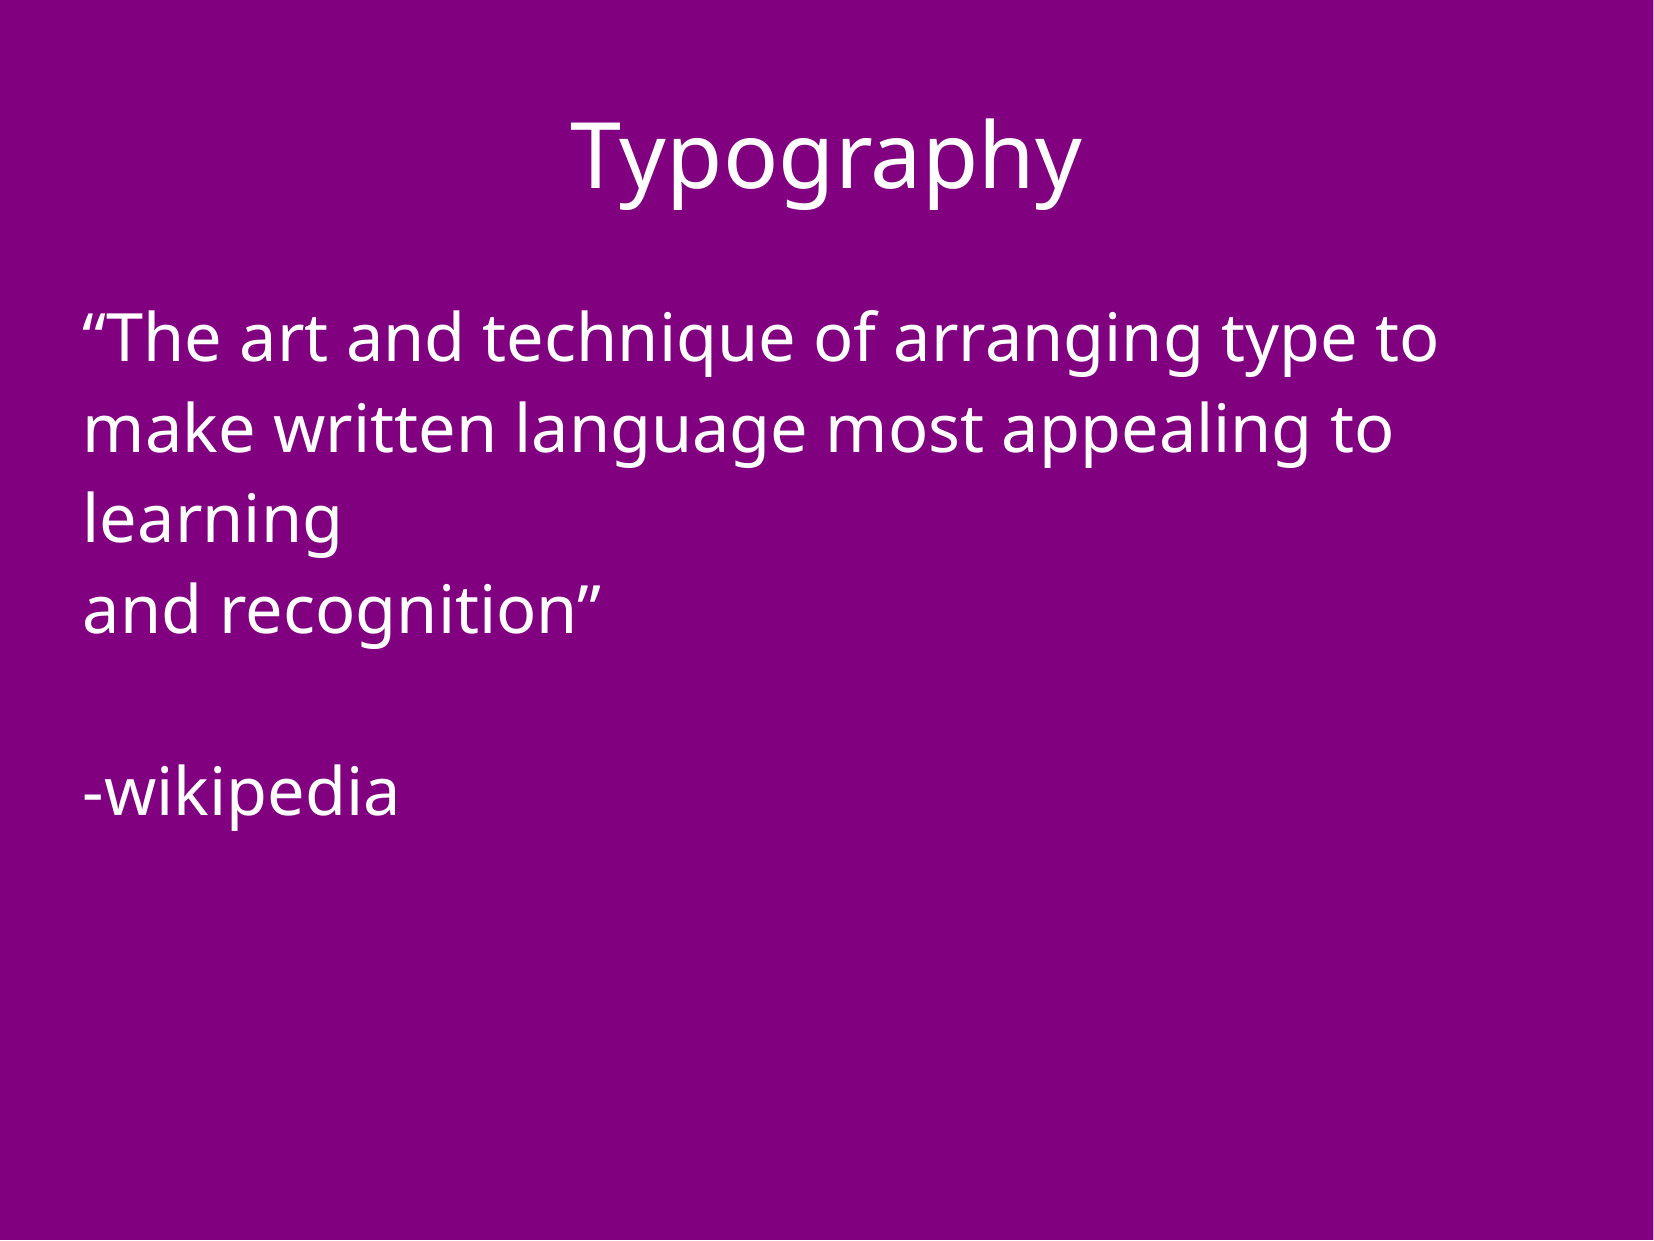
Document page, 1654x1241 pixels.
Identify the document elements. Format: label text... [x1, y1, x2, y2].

title Typography [82, 49, 1571, 257]
subtitle “The art and technique of arranging type to make written language most appealing to learning and recognition” -wikipedia [82, 290, 1571, 1109]
